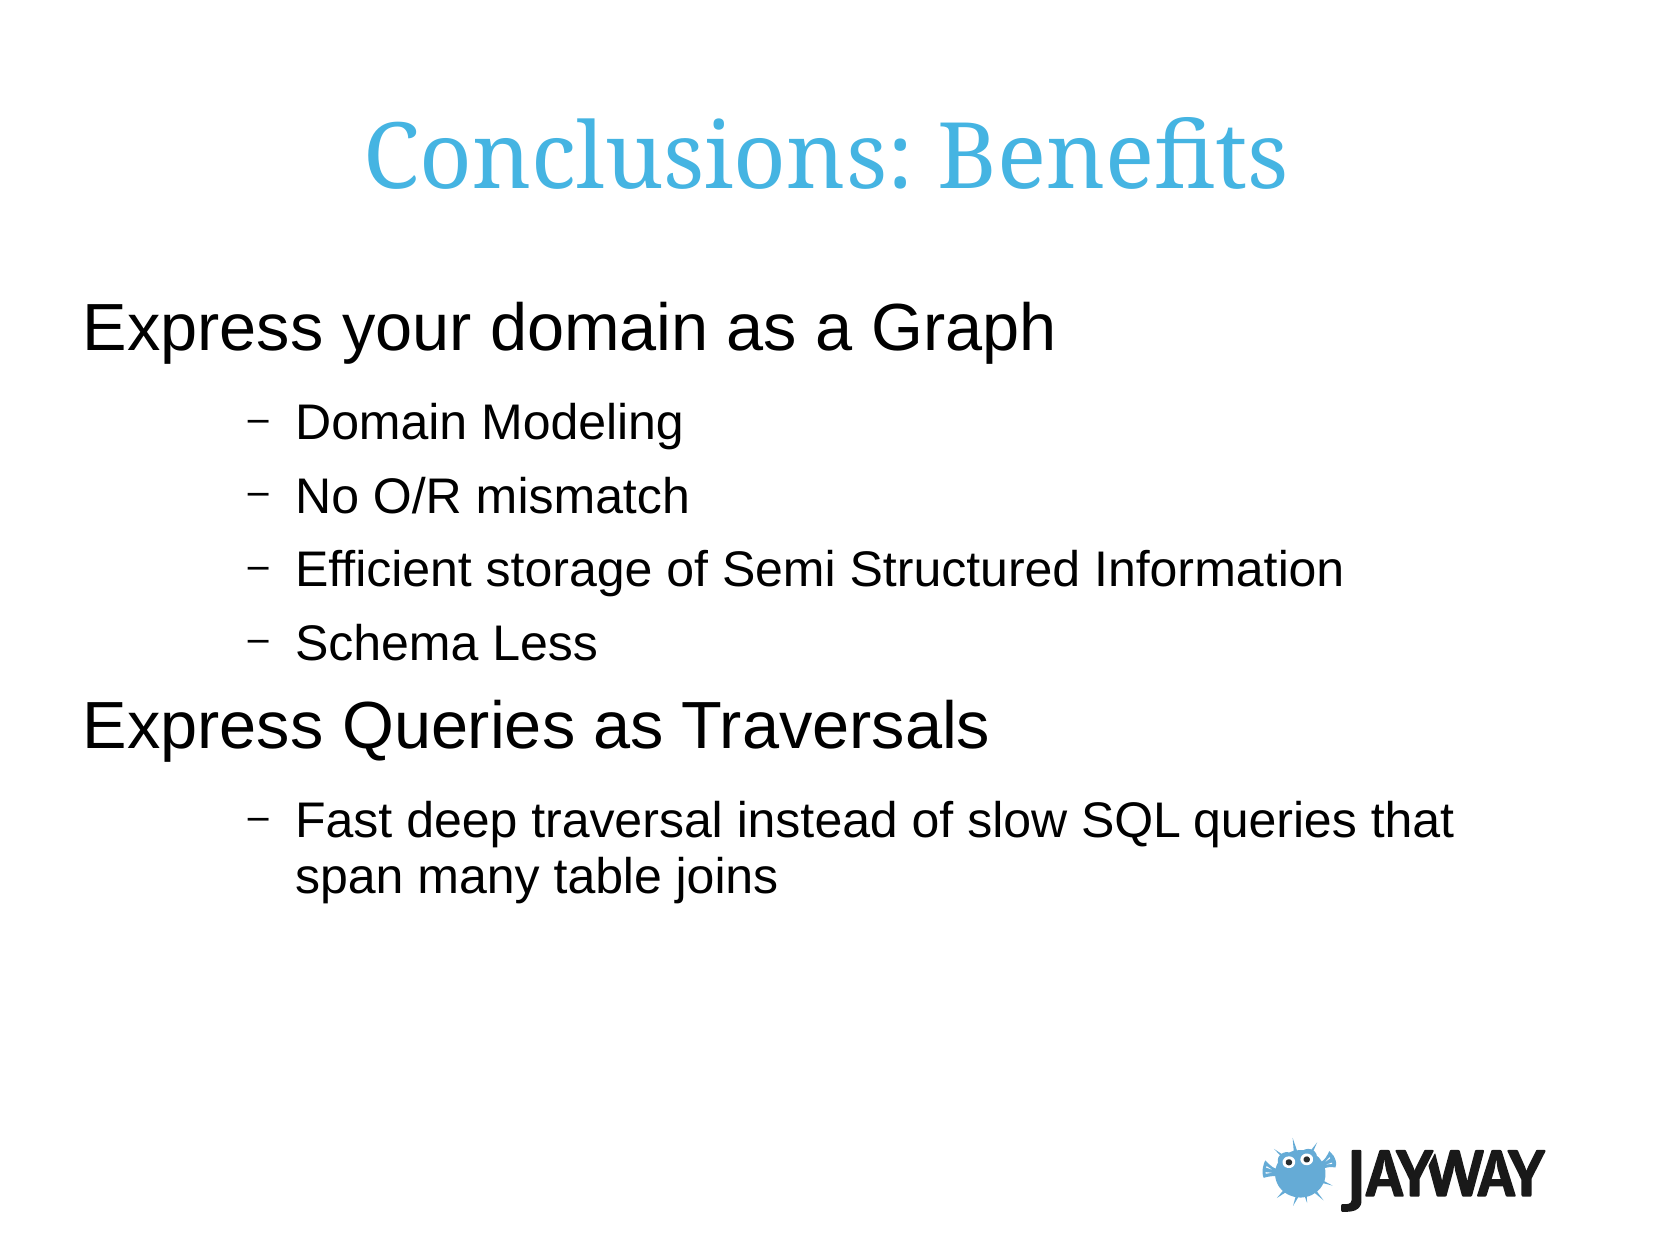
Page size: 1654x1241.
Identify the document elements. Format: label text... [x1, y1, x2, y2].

list Express your domain as a Graph Domain Modeling No O/R mismatch Efficient storage of Semi Structured Information Schema Less Express Queries as Traversals Fast deep traversal instead of slow SQL queries that span many table joins [82, 290, 1571, 1109]
title Conclusions: Benefits [82, 49, 1571, 257]
